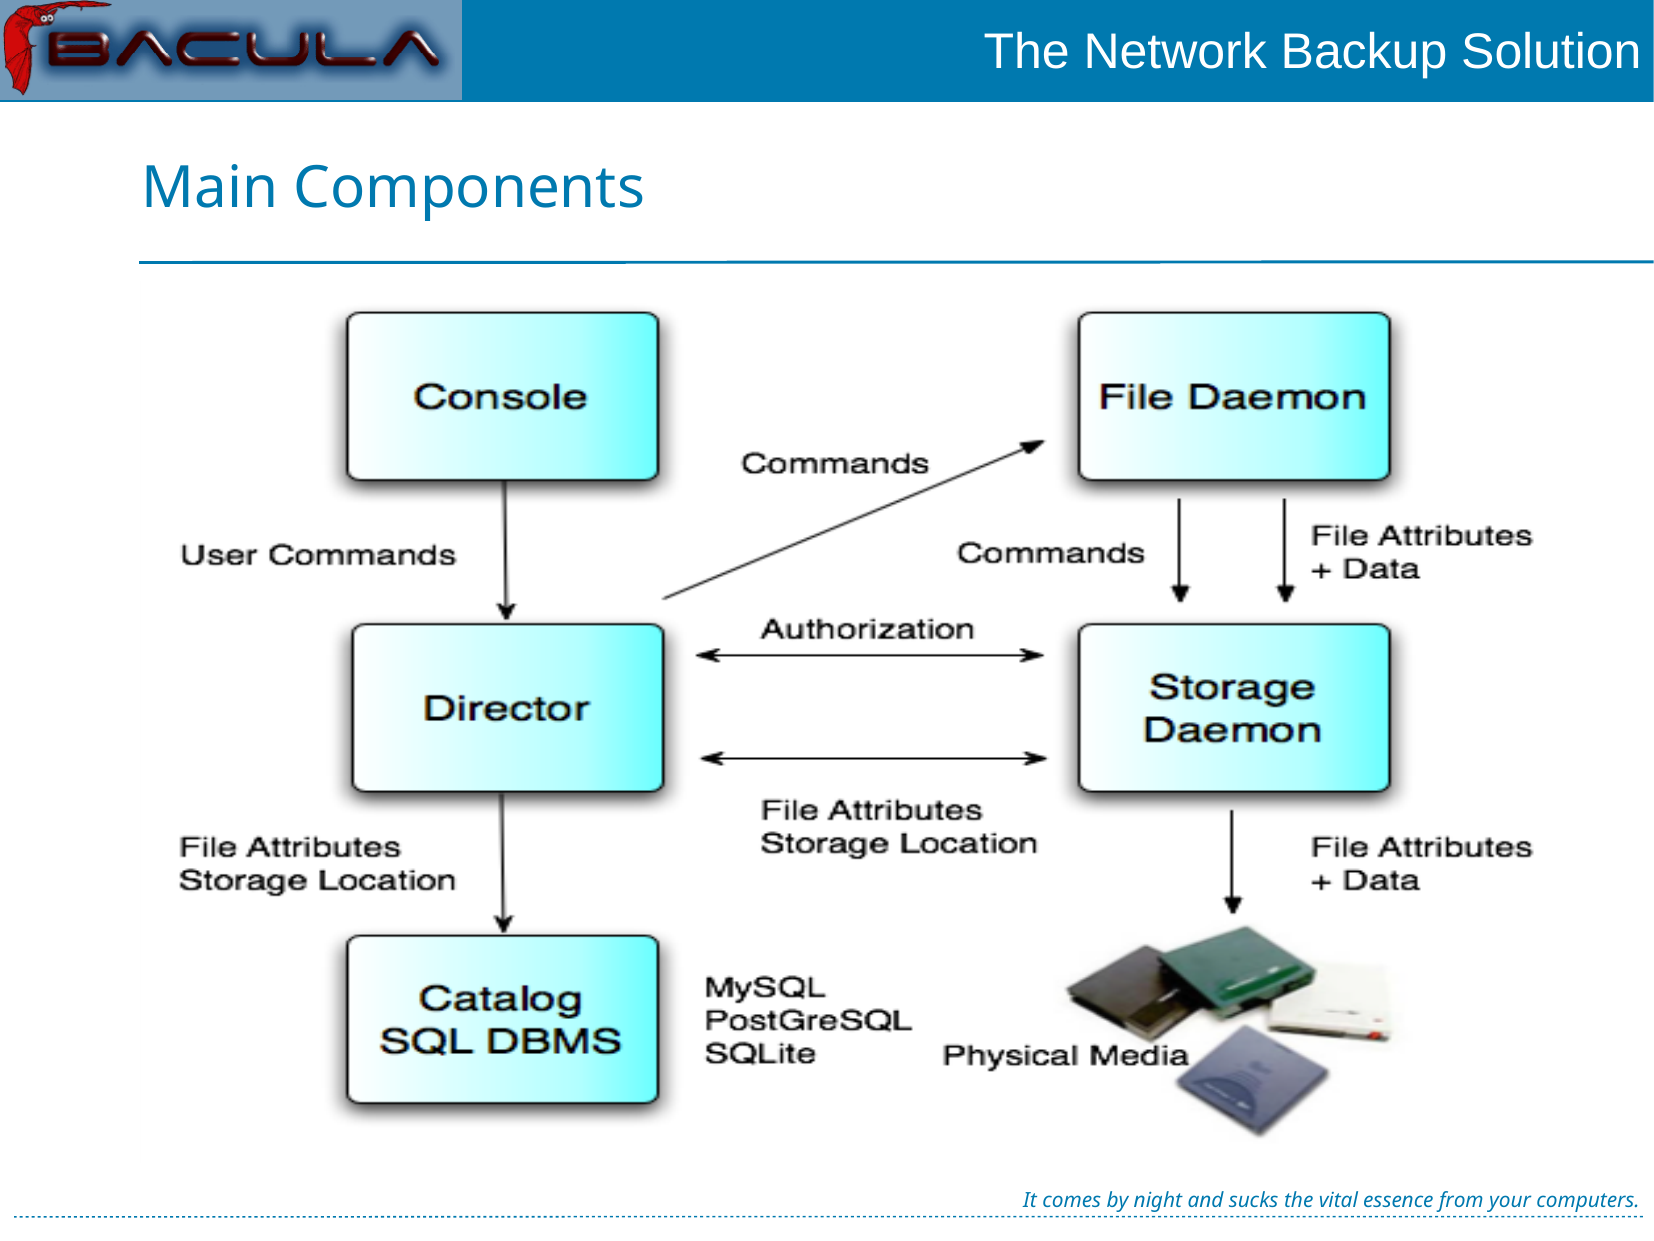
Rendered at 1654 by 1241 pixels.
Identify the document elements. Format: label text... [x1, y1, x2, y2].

title Main Components [141, 112, 1501, 226]
picture [139, 281, 1576, 1163]
picture [0, 0, 461, 99]
